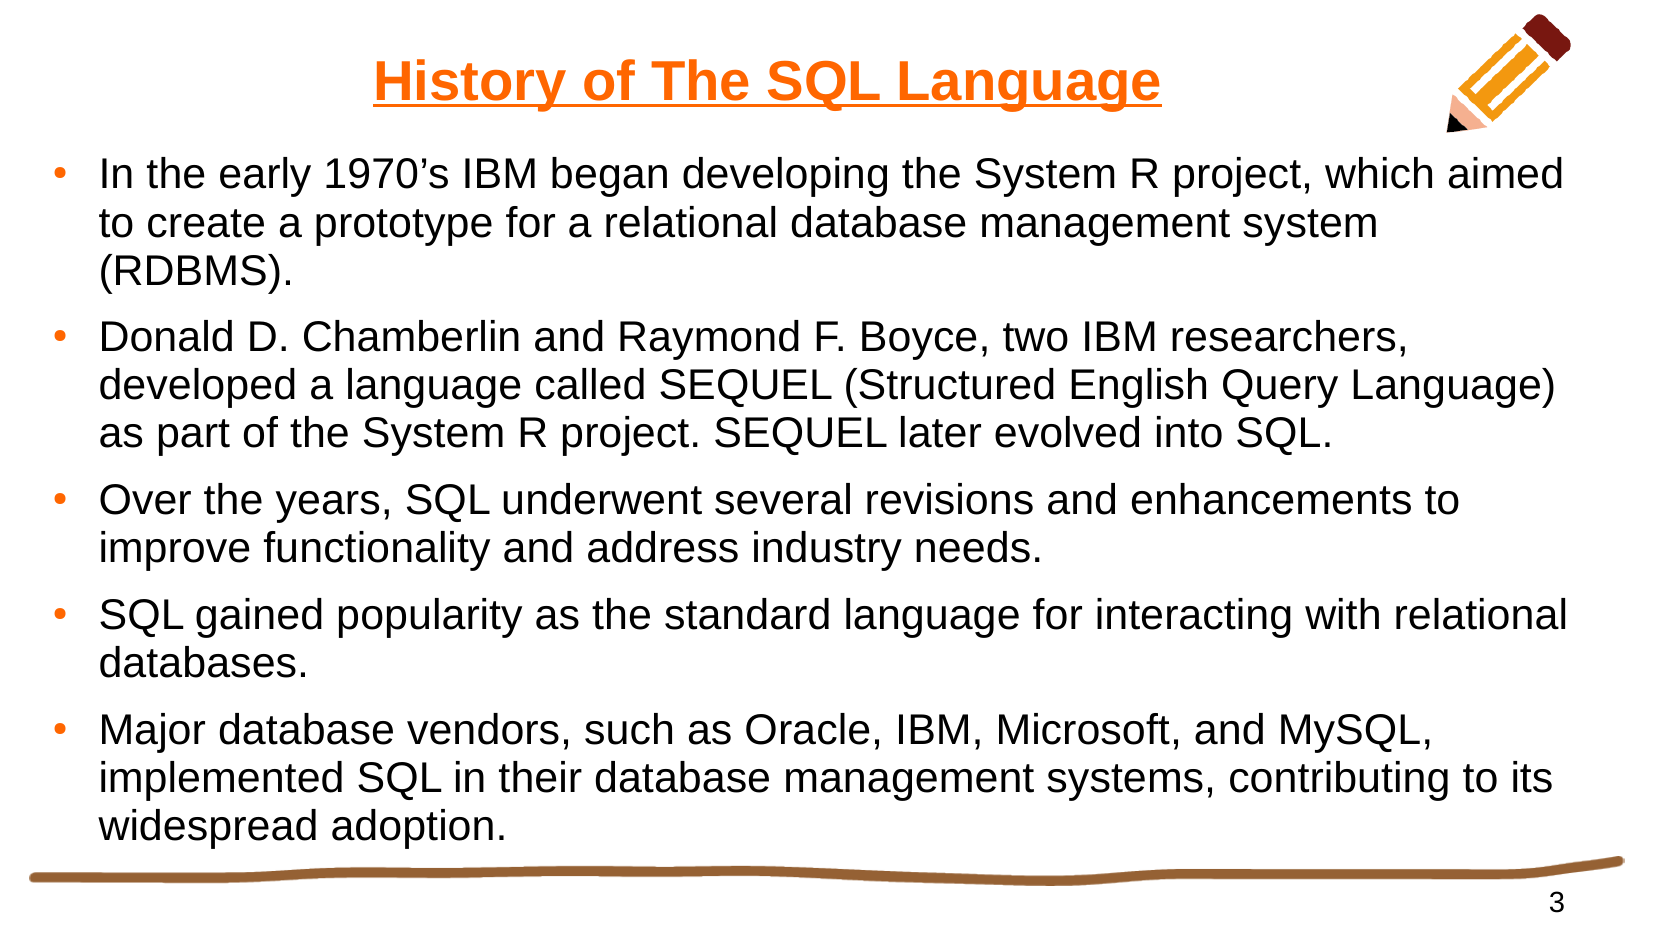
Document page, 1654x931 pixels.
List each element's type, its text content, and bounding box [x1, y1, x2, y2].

title History of The SQL Language [88, 29, 1447, 133]
picture [1446, 14, 1571, 133]
list In the early 1970’s IBM began developing the System R project, which aimed to create a prototype for a relational database management system (RDBMS). Donald D. Chamberlin and Raymond F. Boyce, two IBM researchers, developed a language called SEQUEL (Structured English Query Language) as part of the System R project. SEQUEL later evolved into SQL. Over the years, SQL underwent several revisions and enhancements to improve functionality and address industry needs. SQL gained popularity as the standard language for interacting with relational databases. Major database vendors, such as Oracle, IBM, Microsoft, and MySQL, implemented SQL in their database management systems, contributing to its widespread adoption. [37, 150, 1576, 857]
picture [29, 856, 1625, 886]
